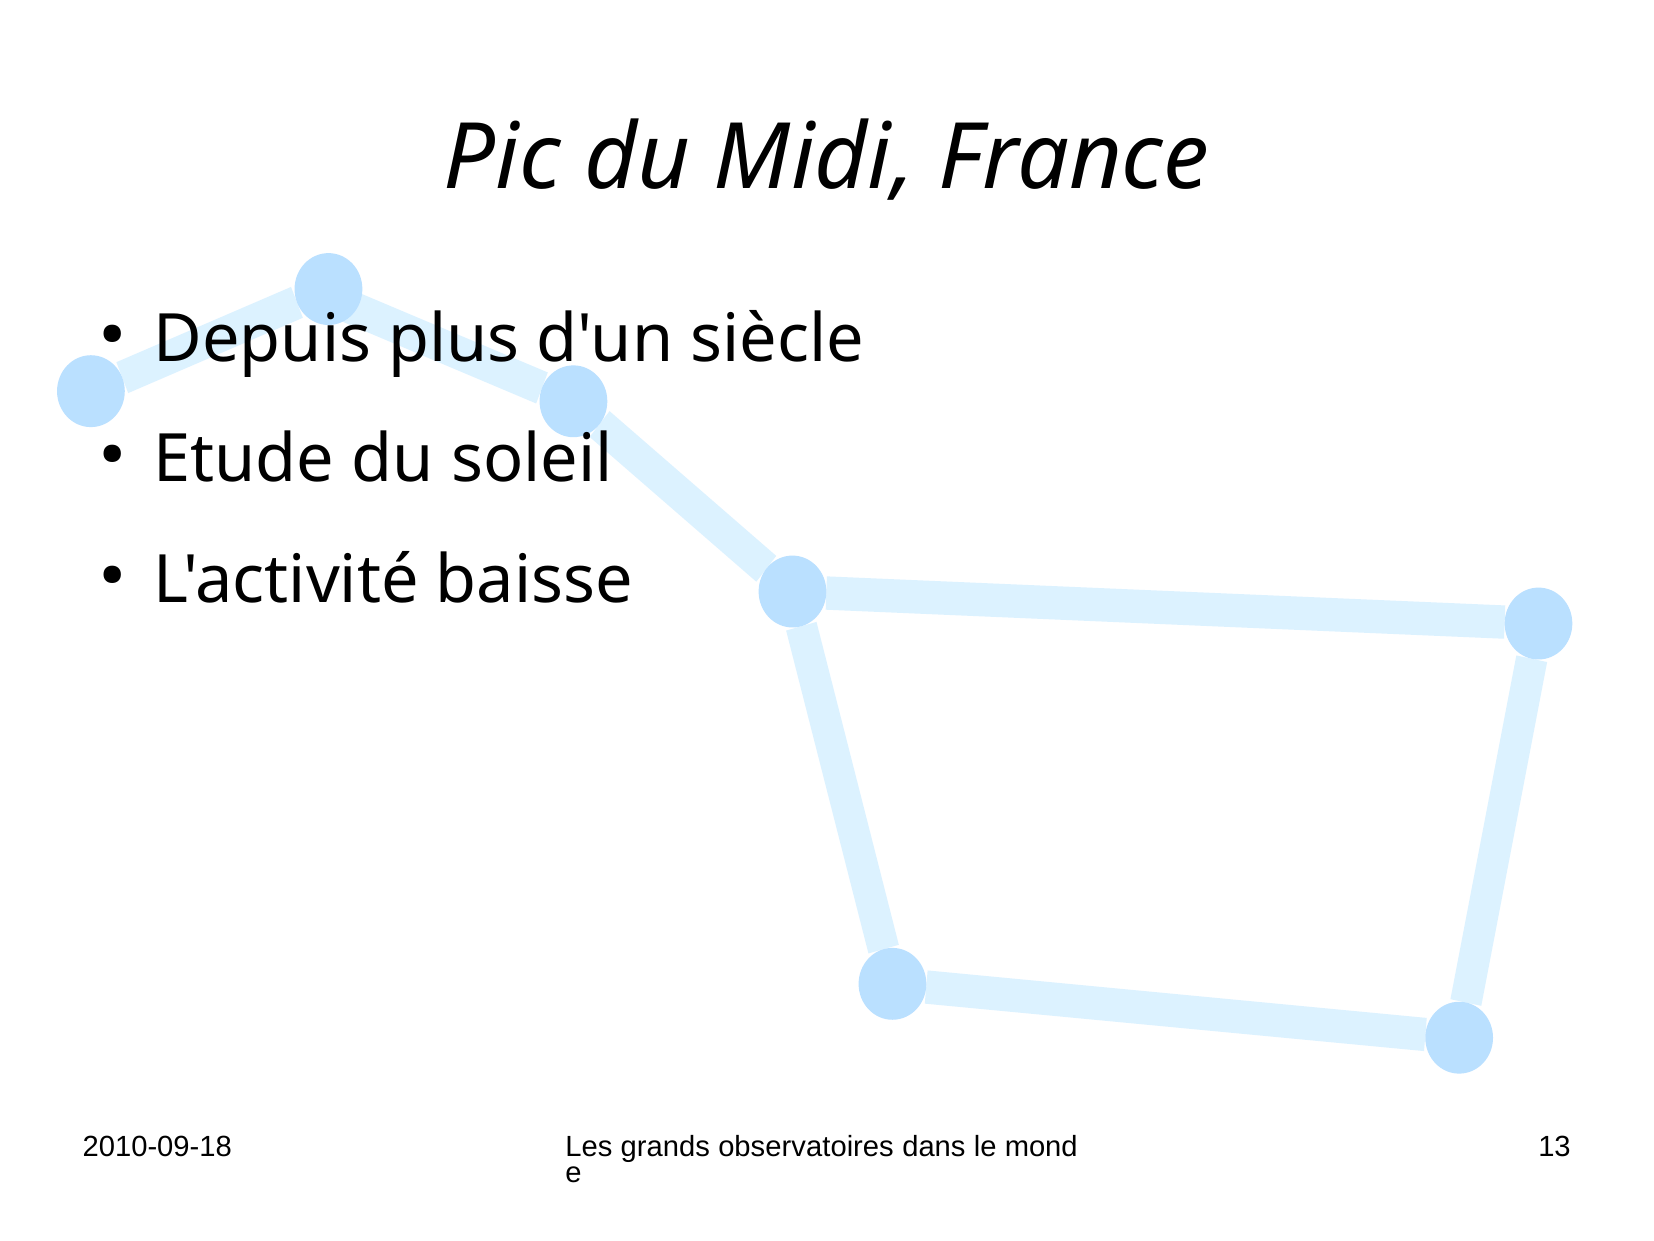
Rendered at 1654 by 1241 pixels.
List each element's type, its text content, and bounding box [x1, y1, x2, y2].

list Depuis plus d'un siècle Etude du soleil L'activité baisse [82, 290, 1571, 1109]
title Pic du Midi, France [82, 49, 1571, 257]
